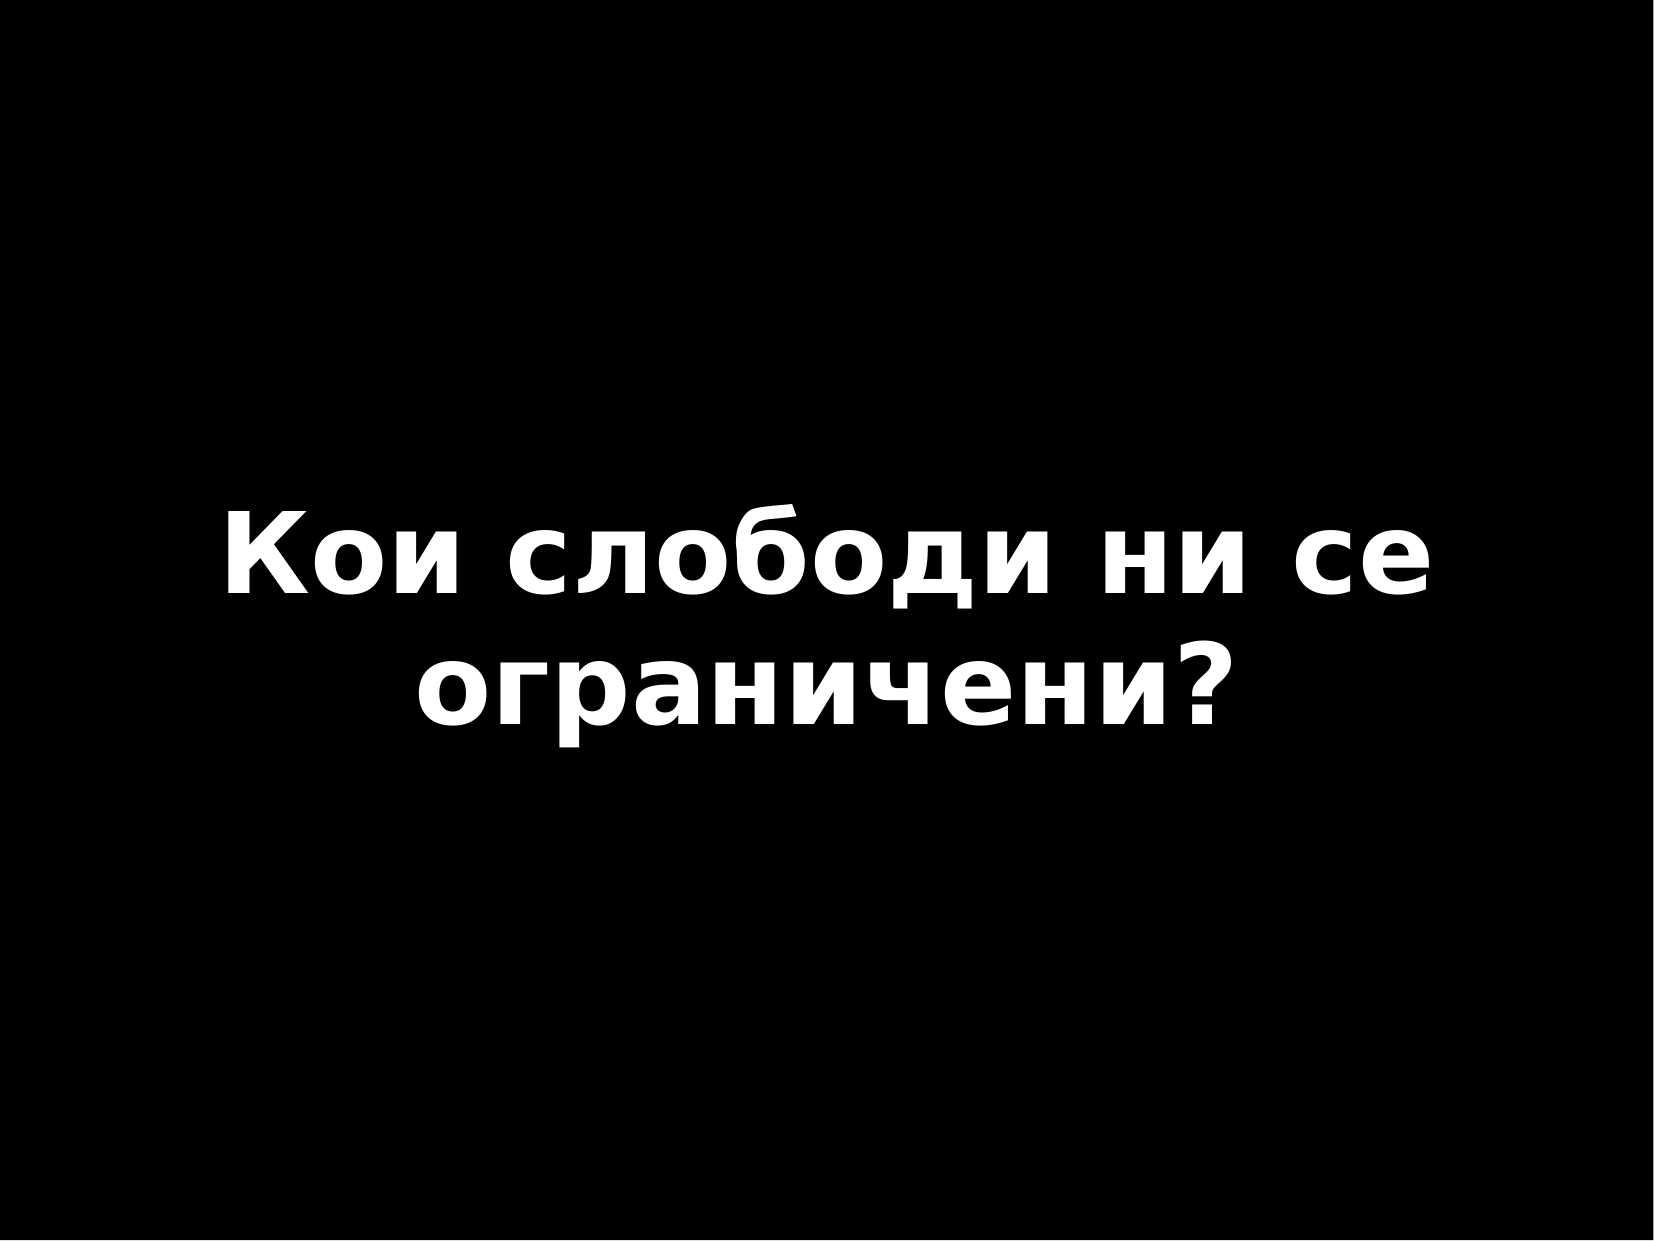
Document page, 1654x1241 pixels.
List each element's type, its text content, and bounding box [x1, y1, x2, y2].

subtitle Кои слободи ни се ограничени? [0, 0, 1654, 1241]
